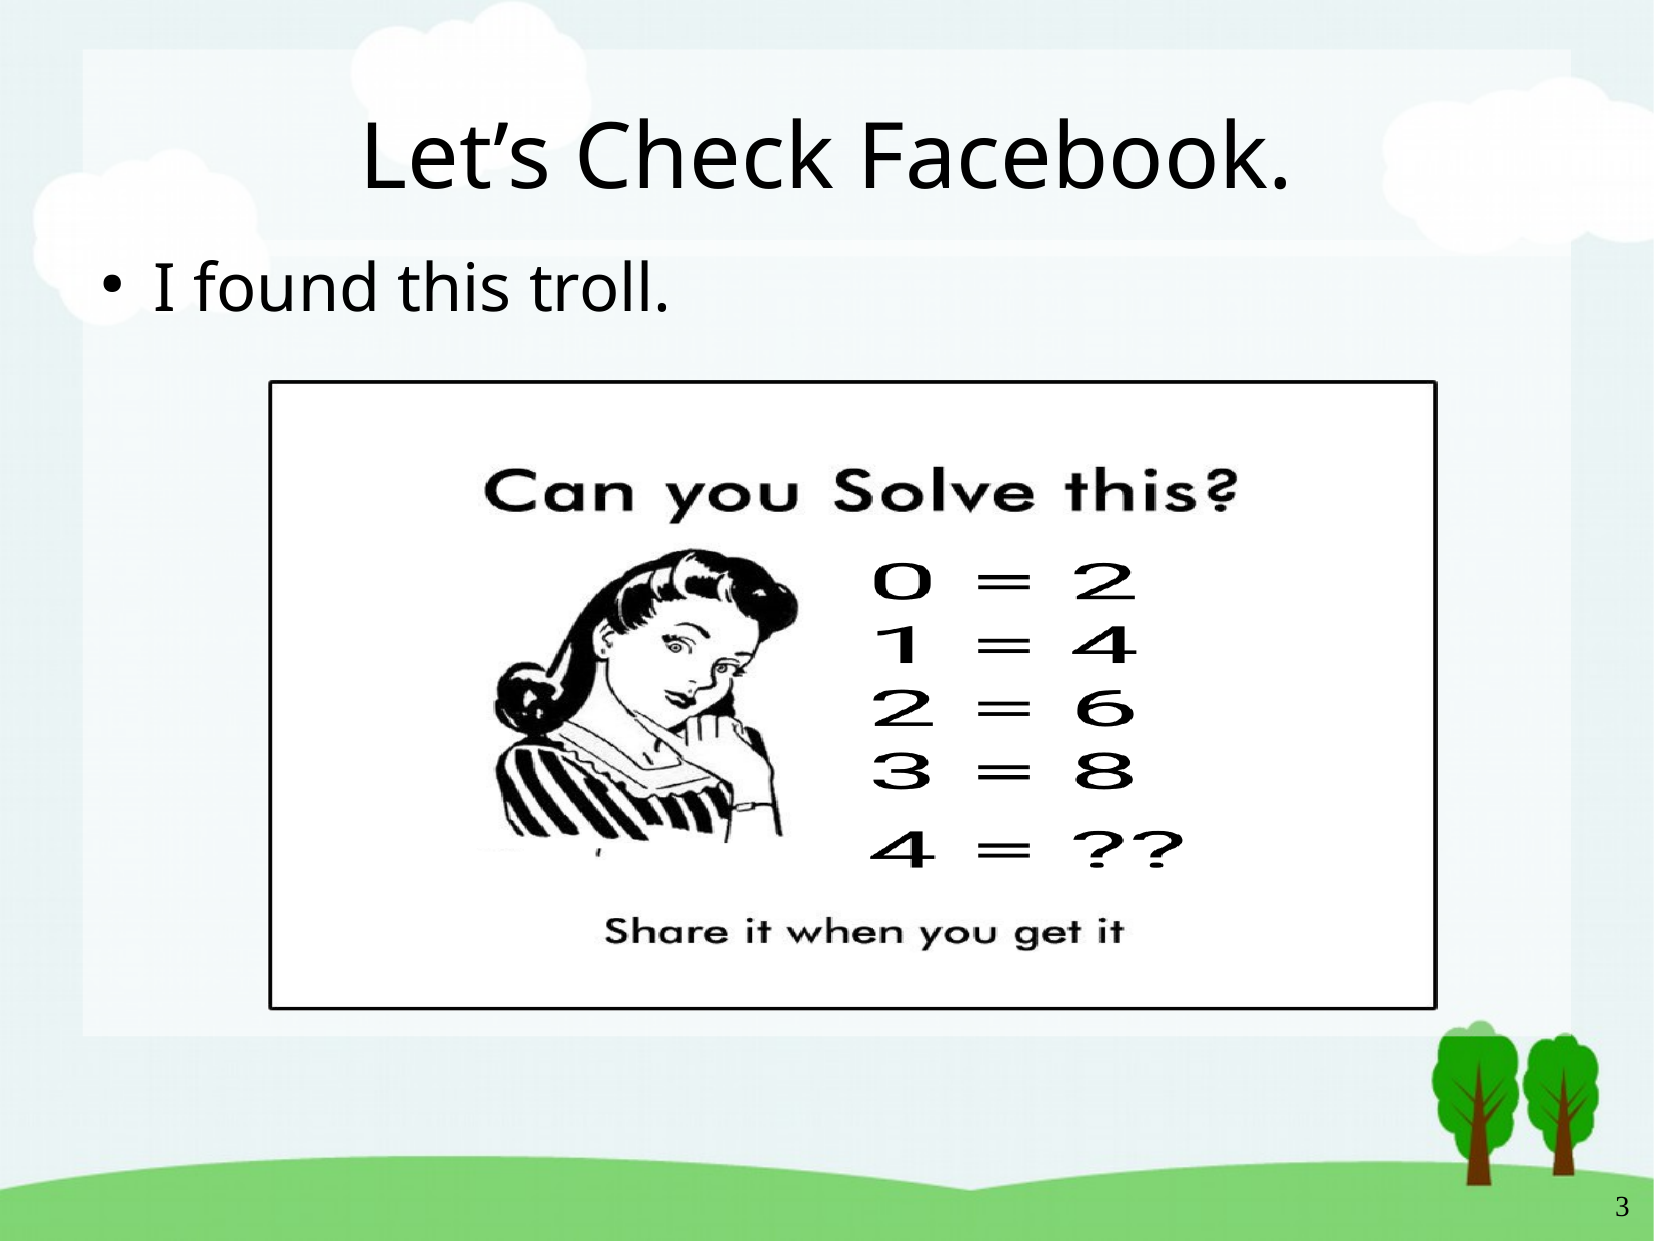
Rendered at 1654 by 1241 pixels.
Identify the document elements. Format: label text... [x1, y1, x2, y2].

title Let’s Check Facebook. [82, 49, 1571, 240]
list I found this troll. [82, 240, 1571, 1037]
picture [0, 0, 1654, 1241]
